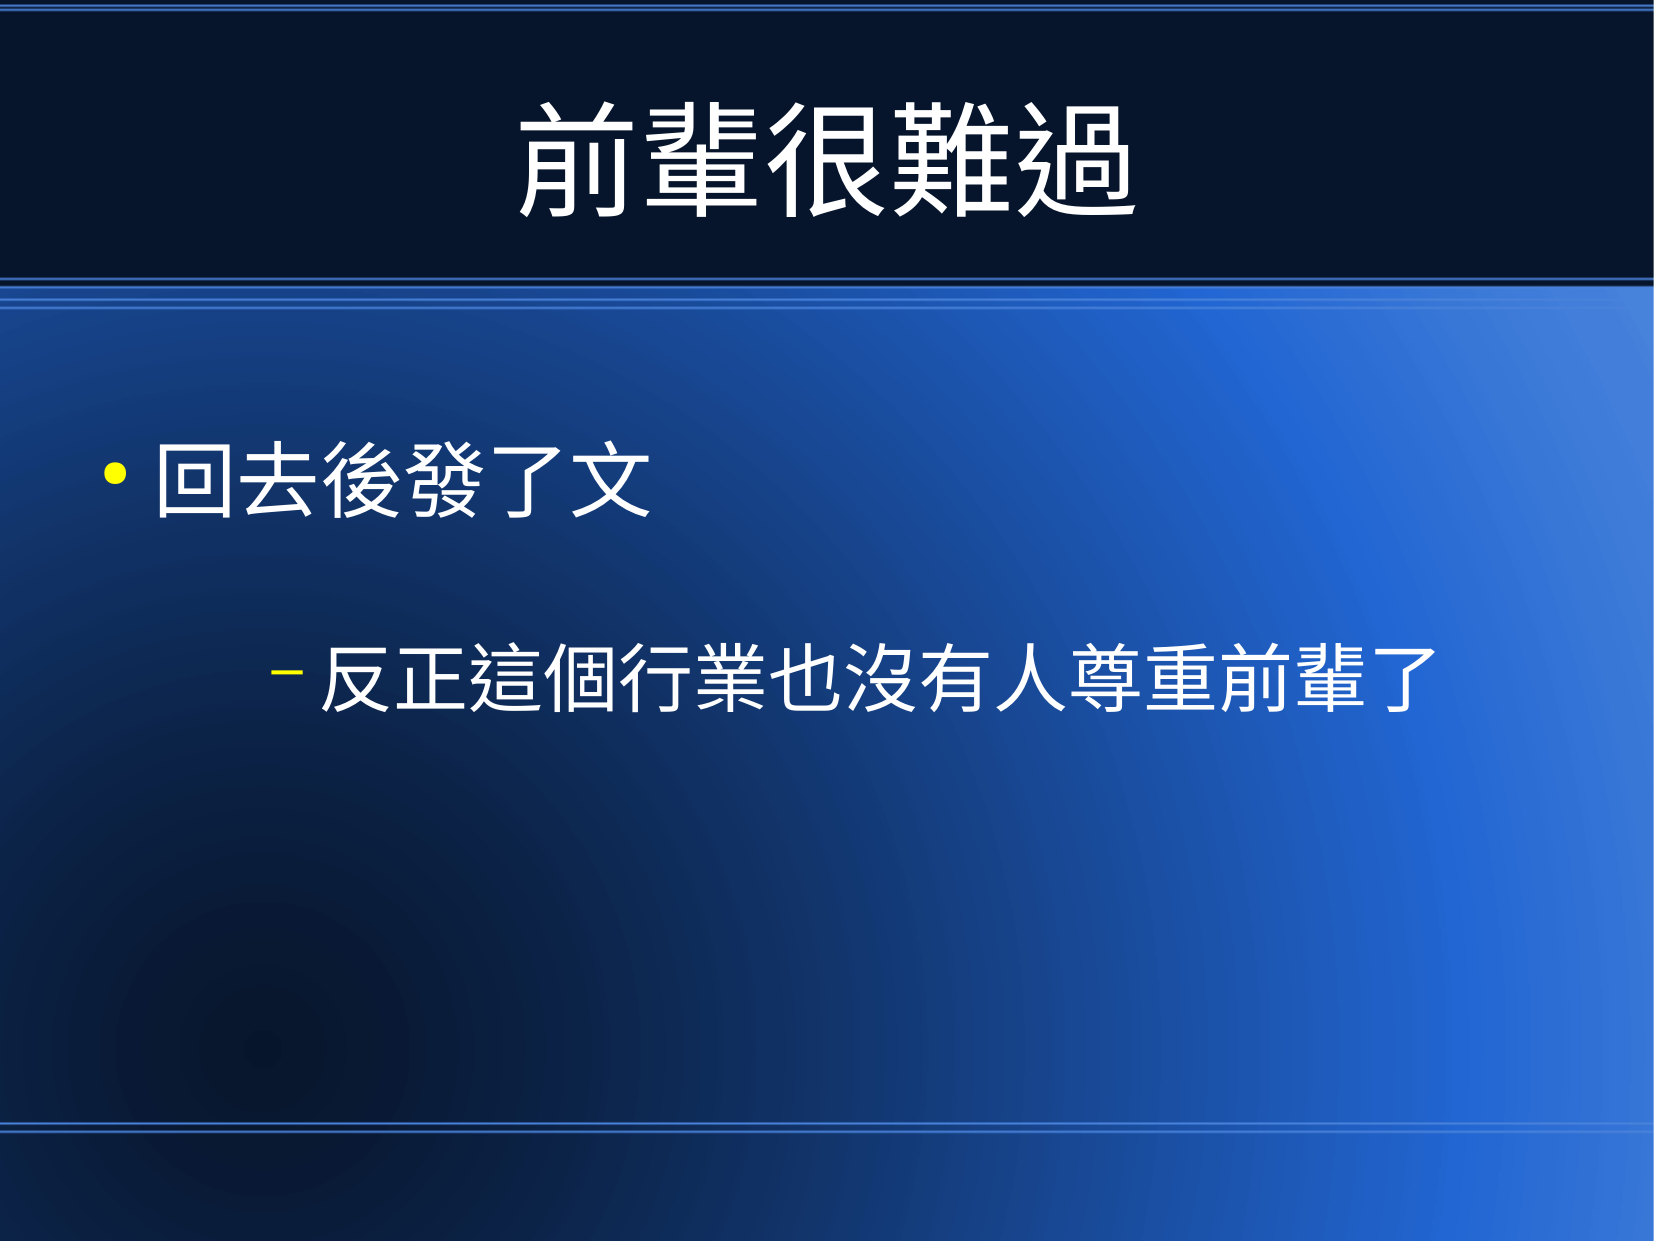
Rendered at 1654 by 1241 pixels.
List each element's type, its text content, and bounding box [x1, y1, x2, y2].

title 前輩很難過 [82, 49, 1571, 257]
list 回去後發了文 反正這個行業也沒有人尊重前輩了 [82, 355, 1571, 1241]
picture [0, 0, 1654, 1241]
